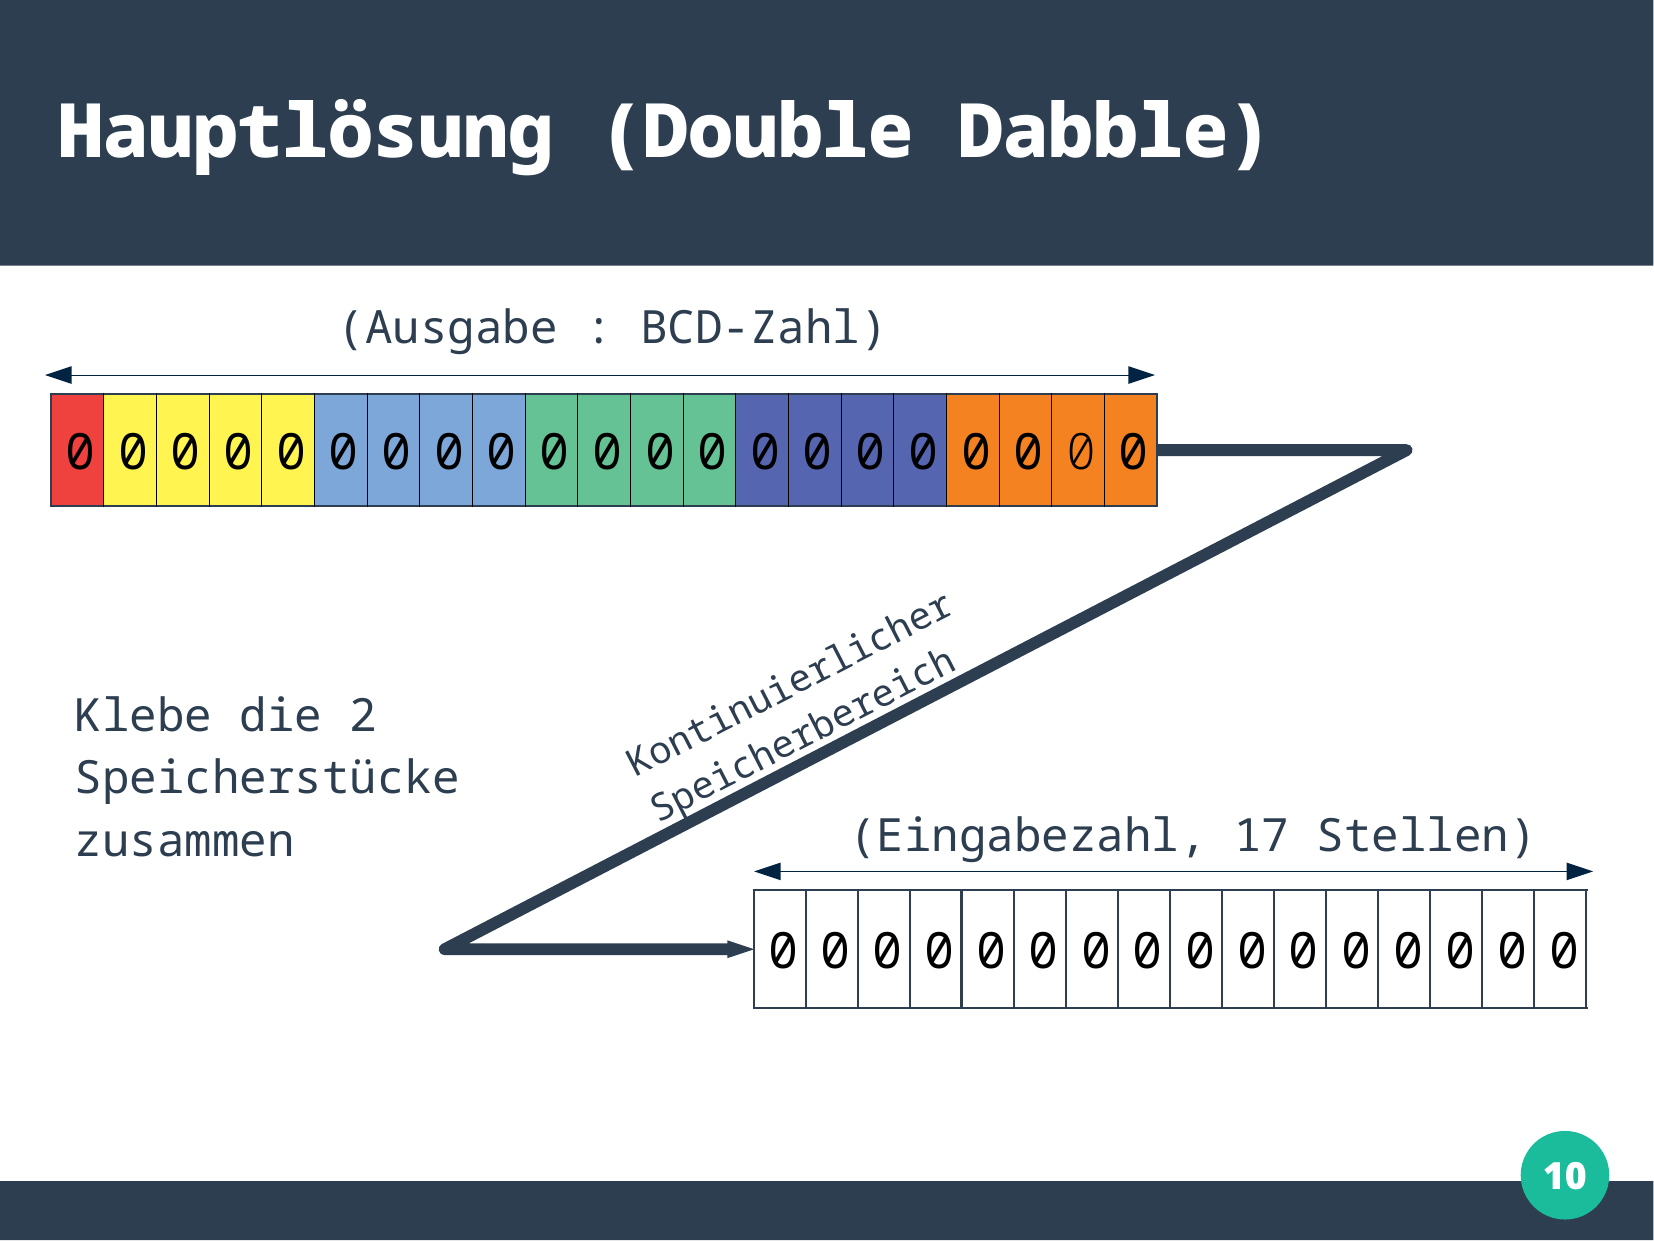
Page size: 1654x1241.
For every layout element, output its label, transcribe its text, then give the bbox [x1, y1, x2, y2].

table_header 0 [894, 395, 946, 505]
table_header 0 [1052, 395, 1104, 505]
table_header 0 [1275, 891, 1325, 1007]
table_header 0 [104, 395, 156, 505]
table_header 0 [631, 395, 683, 505]
table_header 0 [315, 395, 367, 505]
table_header 0 [789, 395, 841, 505]
table_header 0 [1327, 891, 1377, 1007]
table_header 0 [736, 395, 788, 505]
table_header 0 [1431, 891, 1481, 1007]
table_header 0 [1483, 891, 1533, 1007]
table_header 0 [473, 395, 525, 505]
table_header 0 [1105, 395, 1156, 505]
table_header 0 [52, 395, 103, 505]
table_header 0 [1535, 891, 1585, 1007]
table_header 0 [911, 891, 960, 1007]
text_box (Eingabezahl, 17 Stellen) [834, 795, 1552, 868]
table_header 0 [1171, 891, 1221, 1007]
table_header 0 [262, 395, 314, 505]
table_header 0 [807, 891, 857, 1007]
table_header 0 [420, 395, 472, 505]
table_header 0 [842, 395, 893, 505]
table_header 0 [947, 395, 999, 505]
table_header 0 [1015, 891, 1065, 1007]
list [839, 318, 1590, 871]
table_header 0 [1223, 891, 1273, 1007]
list [839, 457, 1378, 635]
text_box (Ausgabe : BCD-Zahl) [323, 287, 956, 361]
text_box Kontinuierlicher Speicherbereich [600, 543, 1060, 882]
table_header 0 [684, 395, 735, 505]
table_header 0 [1067, 891, 1117, 1007]
text_box Klebe die 2 Speicherstücke zusammen [60, 675, 496, 863]
table_header 0 [859, 891, 909, 1007]
table_header 0 [755, 891, 805, 1007]
table_header 0 [1119, 891, 1169, 1007]
table_header 0 [157, 395, 209, 505]
table_header 0 [1000, 395, 1051, 505]
list [839, 872, 1590, 1146]
table_header 0 [578, 395, 630, 505]
table_header 0 [963, 891, 1013, 1007]
title Hauptlösung (Double Dabble) [59, 49, 1595, 207]
table_header 0 [210, 395, 261, 505]
table_header 0 [1379, 891, 1429, 1007]
table_header 0 [368, 395, 419, 505]
table_header 0 [526, 395, 577, 505]
